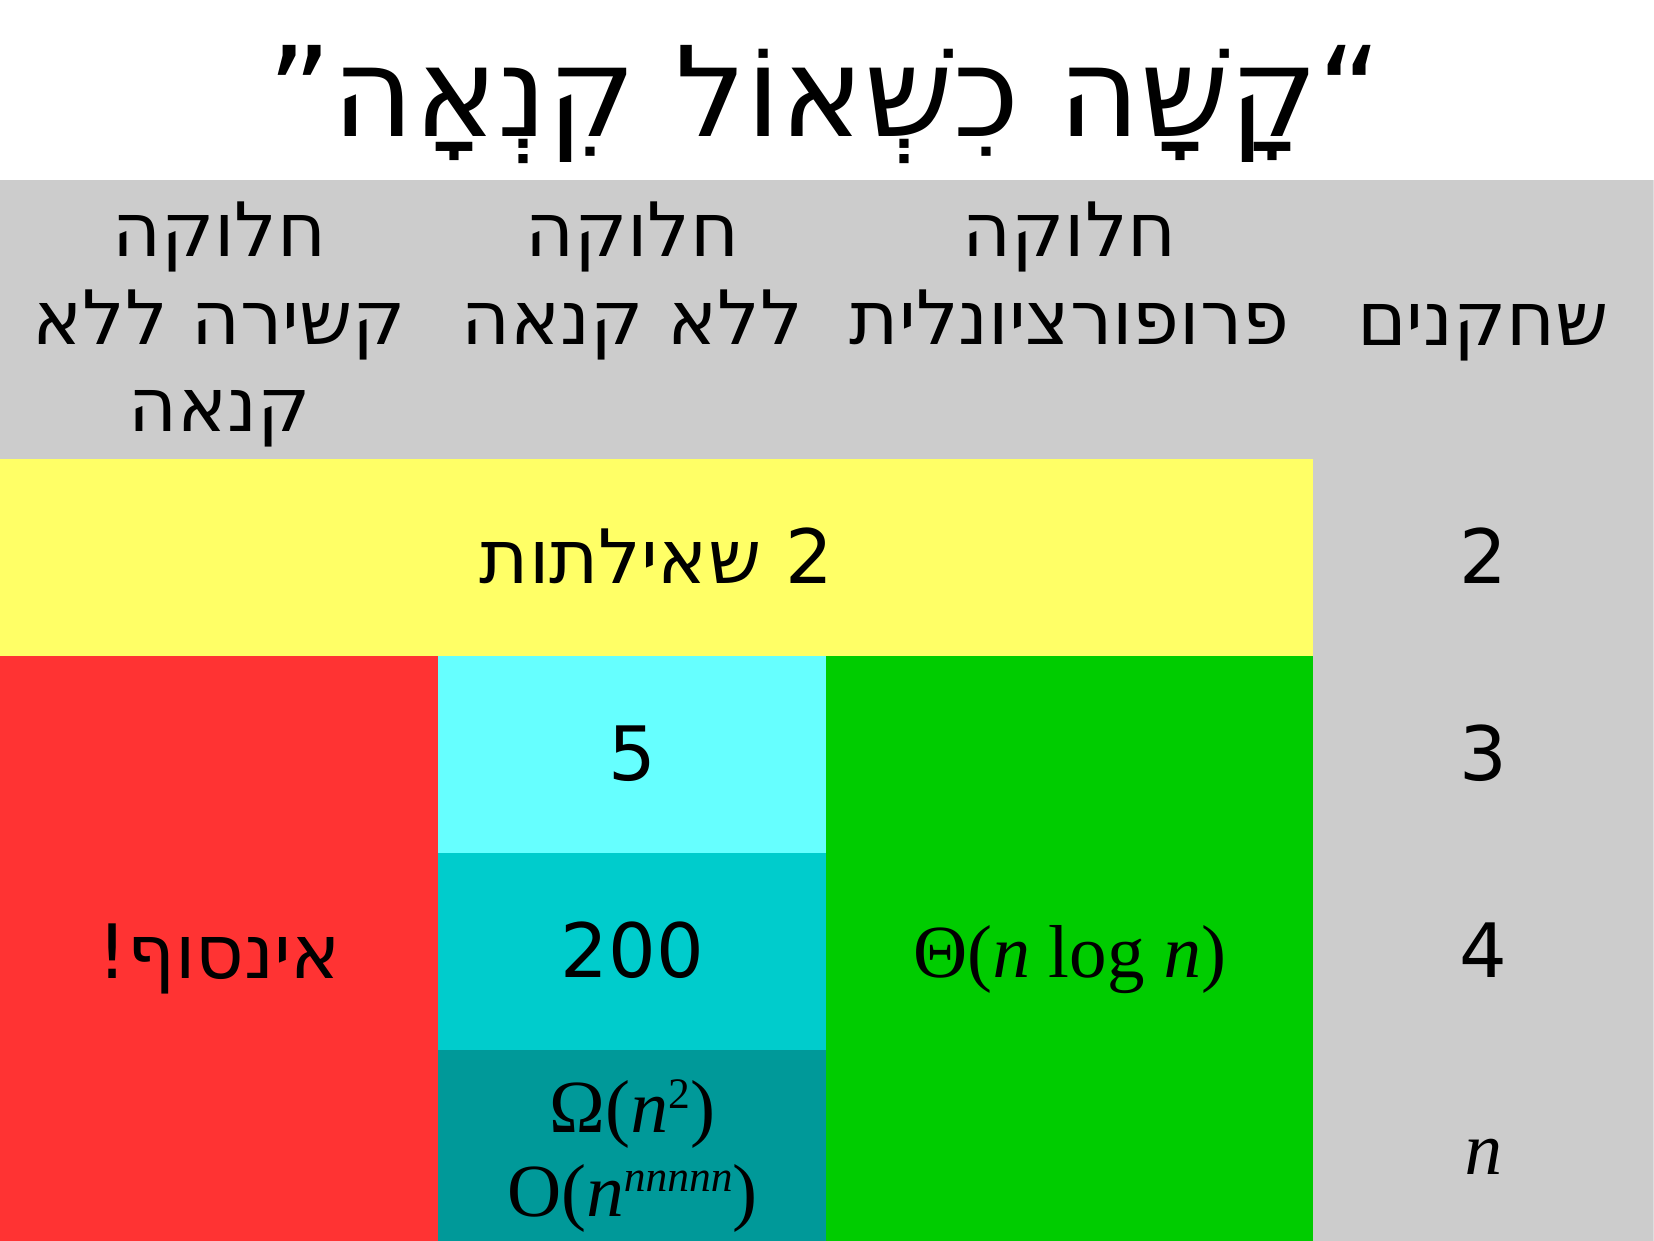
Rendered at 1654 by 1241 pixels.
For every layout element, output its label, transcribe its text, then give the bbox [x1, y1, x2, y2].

table_cell Θ(n log n) [826, 656, 1313, 1241]
table_header חלוקה ללא קנאה [438, 180, 826, 459]
table_cell 2 שאילתות [0, 459, 1313, 656]
table_cell Ω(n2) O(nnnnnn) [438, 1050, 826, 1241]
table_cell 5 [438, 656, 826, 853]
table_cell n [1313, 1050, 1654, 1241]
table_header חלוקה קשירה ללא קנאה [0, 180, 438, 459]
table_header חלוקה פרופורציונלית [826, 180, 1313, 459]
table_cell אינסוף! [0, 656, 438, 1241]
table_header שחקנים [1313, 180, 1654, 459]
table_cell 2 [1313, 459, 1654, 656]
table_cell 4 [1313, 853, 1654, 1050]
title “קָשָׁה כִשְׁאוֹל קִנְאָה” [30, 7, 1654, 166]
table_cell 3 [1313, 656, 1654, 853]
table_cell 200 [438, 853, 826, 1050]
